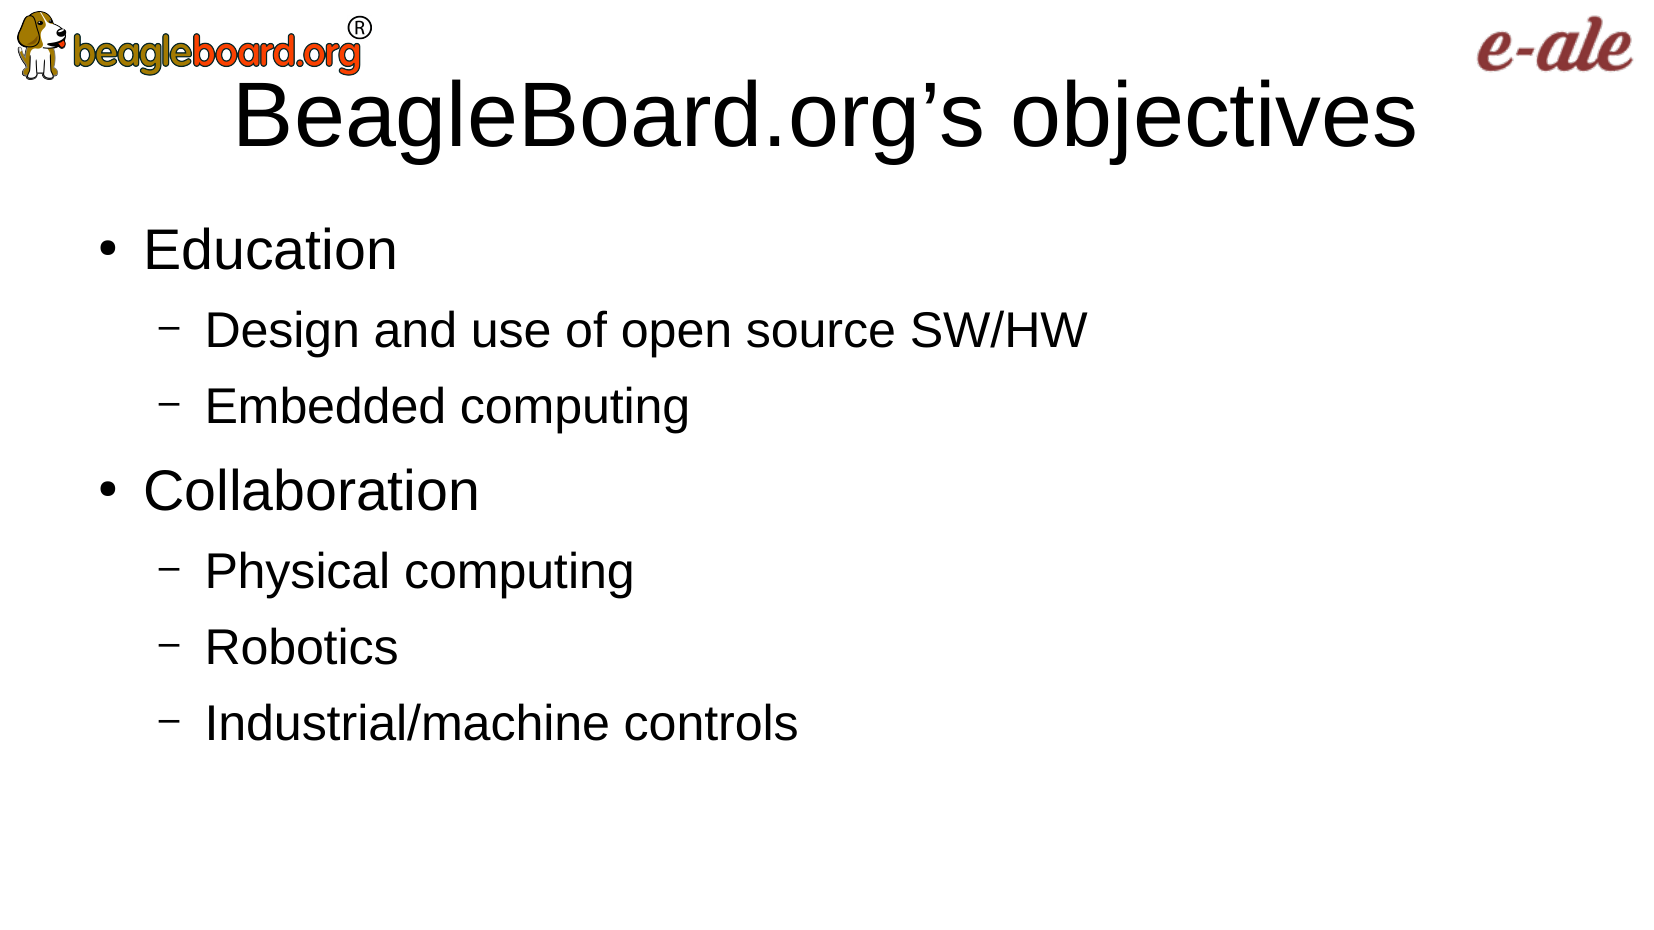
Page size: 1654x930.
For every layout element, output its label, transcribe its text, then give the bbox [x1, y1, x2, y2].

list Education Design and use of open source SW/HW Embedded computing Collaboration Physical computing Robotics Industrial/machine controls [82, 217, 1571, 757]
title BeagleBoard.org’s objectives [82, 37, 1571, 193]
picture [1475, 14, 1636, 74]
picture [17, 11, 372, 80]
